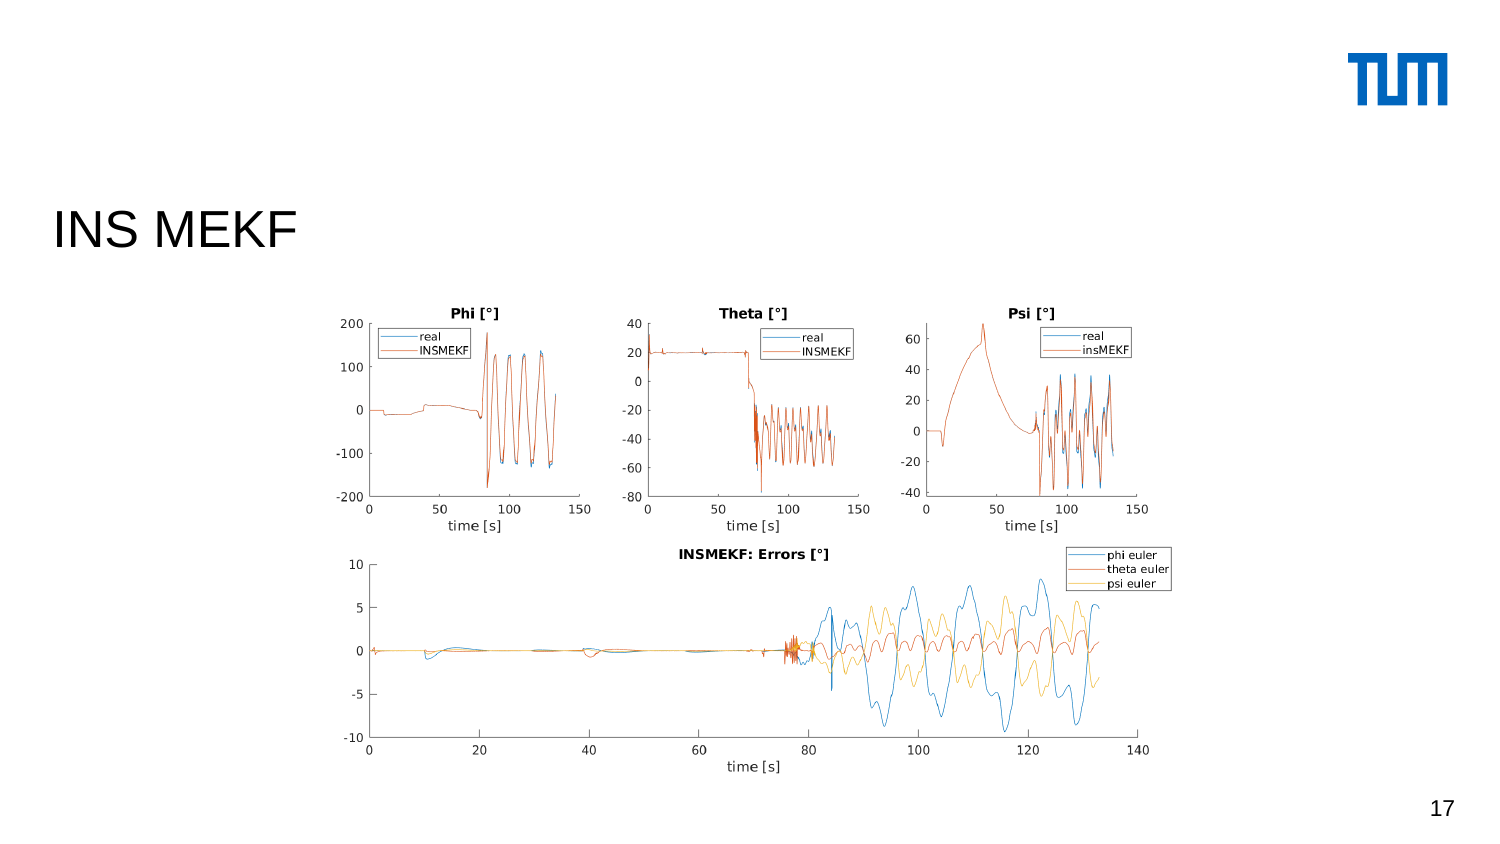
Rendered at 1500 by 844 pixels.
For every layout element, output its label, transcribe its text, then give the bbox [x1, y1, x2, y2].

title INS MEKF [52, 159, 1449, 301]
picture [240, 285, 1232, 793]
